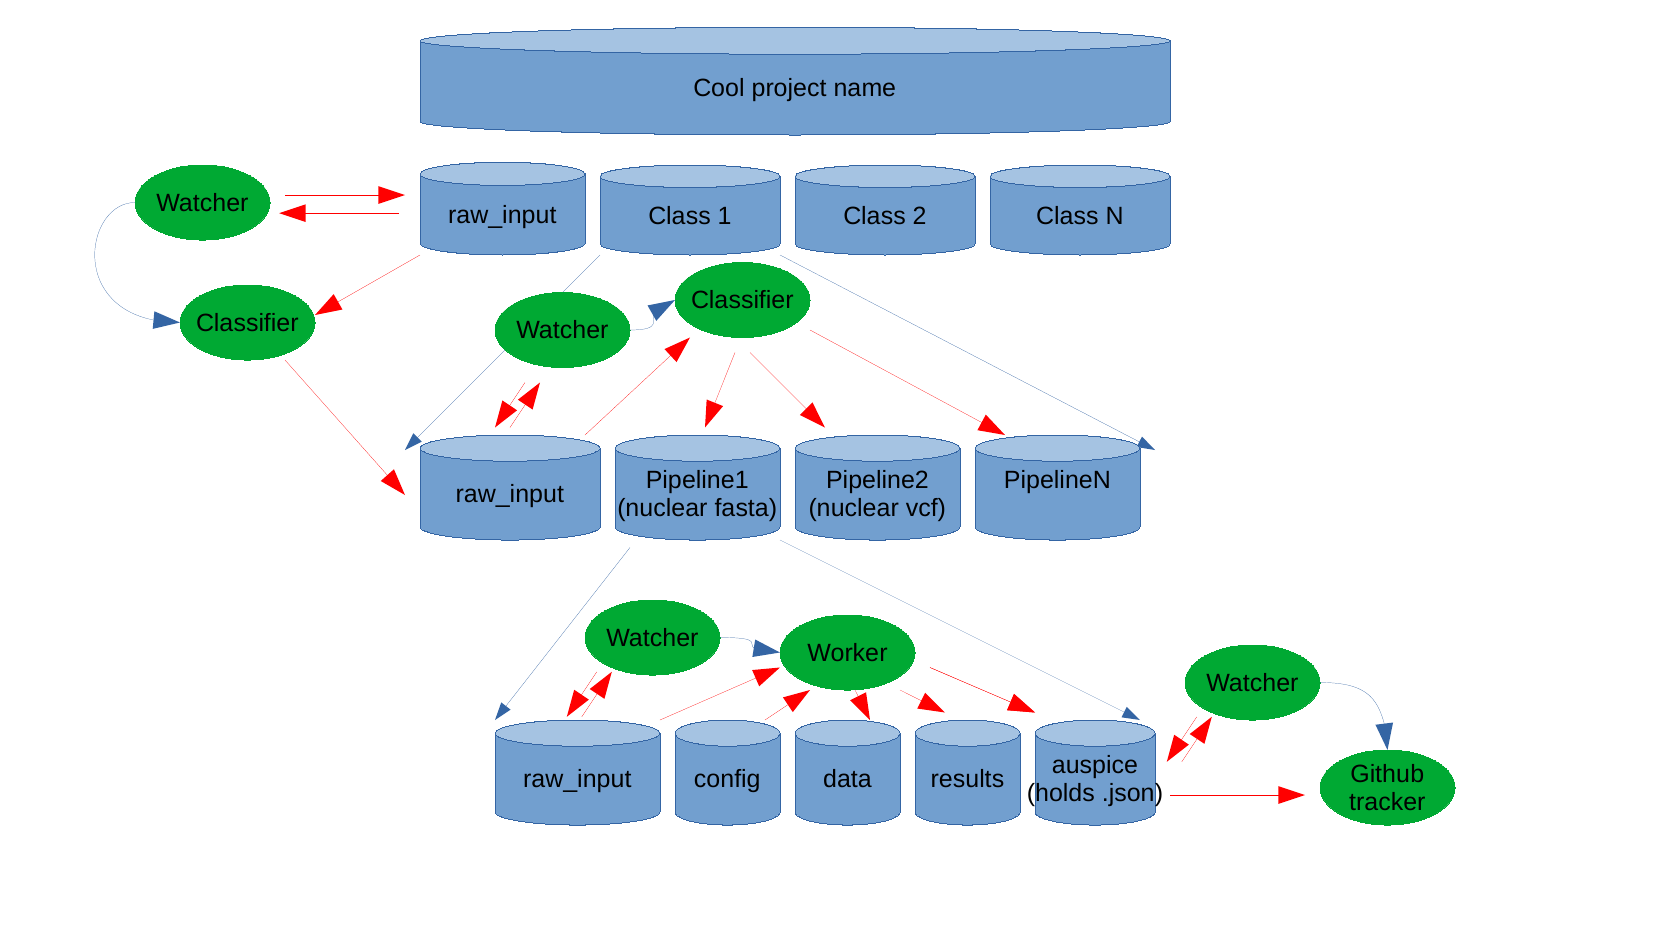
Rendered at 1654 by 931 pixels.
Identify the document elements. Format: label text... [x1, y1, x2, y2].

text_box Cool project name [420, 41, 1171, 136]
text_box config [675, 734, 781, 826]
text_box auspice (holds .json) [1035, 734, 1156, 826]
text_box Class 1 [600, 177, 781, 256]
text_box Pipeline1 (nuclear fasta) [615, 449, 781, 541]
text_box Watcher [1185, 645, 1321, 721]
text_box results [915, 734, 1021, 826]
text_box Classifier [180, 285, 316, 361]
text_box data [795, 734, 901, 826]
text_box Watcher [135, 165, 271, 241]
text_box raw_input [495, 734, 661, 826]
text_box Watcher [495, 292, 630, 368]
text_box Pipeline2 (nuclear vcf) [795, 449, 961, 541]
text_box PipelineN [975, 449, 1141, 541]
text_box raw_input [420, 449, 601, 541]
text_box Github tracker [1320, 750, 1456, 826]
text_box Class N [990, 177, 1171, 256]
text_box raw_input [420, 174, 586, 256]
text_box Worker [780, 615, 916, 691]
text_box Classifier [675, 262, 811, 338]
text_box Watcher [585, 600, 721, 676]
text_box Class 2 [795, 177, 976, 256]
